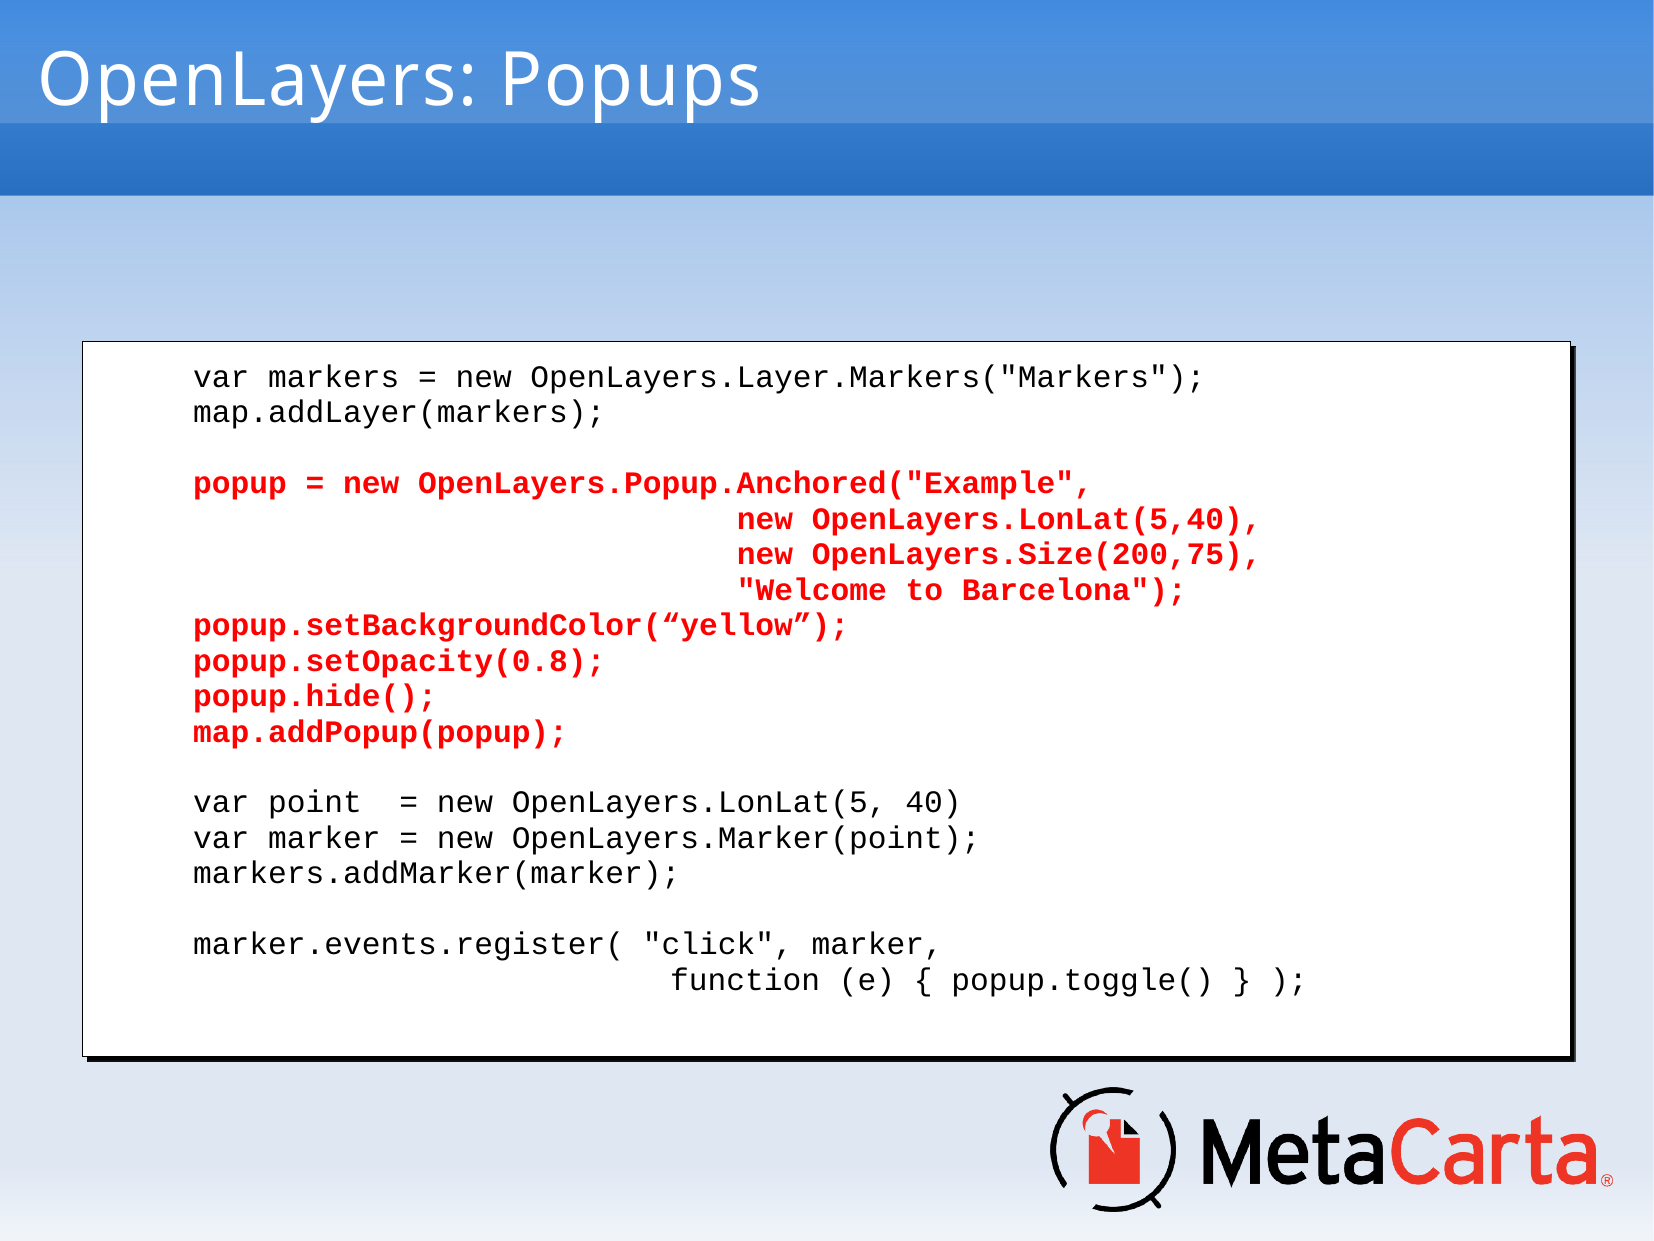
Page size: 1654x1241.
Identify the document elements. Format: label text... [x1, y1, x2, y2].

picture [0, 0, 1654, 1241]
title OpenLayers: Popups [37, 2, 1463, 151]
subtitle var markers = new OpenLayers.Layer.Markers("Markers"); map.addLayer(markers); popup = new OpenLayers.Popup.Anchored("Example", new OpenLayers.LonLat(5,40), new OpenLayers.Size(200,75), "Welcome to Barcelona"); popup.setBackgroundColor(“yellow”); popup.setOpacity(0.8); popup.hide(); map.addPopup(popup); var point = new OpenLayers.LonLat(5, 40) var marker = new OpenLayers.Marker(point); markers.addMarker(marker); marker.events.register( "click", marker, function (e) { popup.toggle() } ); [82, 341, 1571, 1057]
